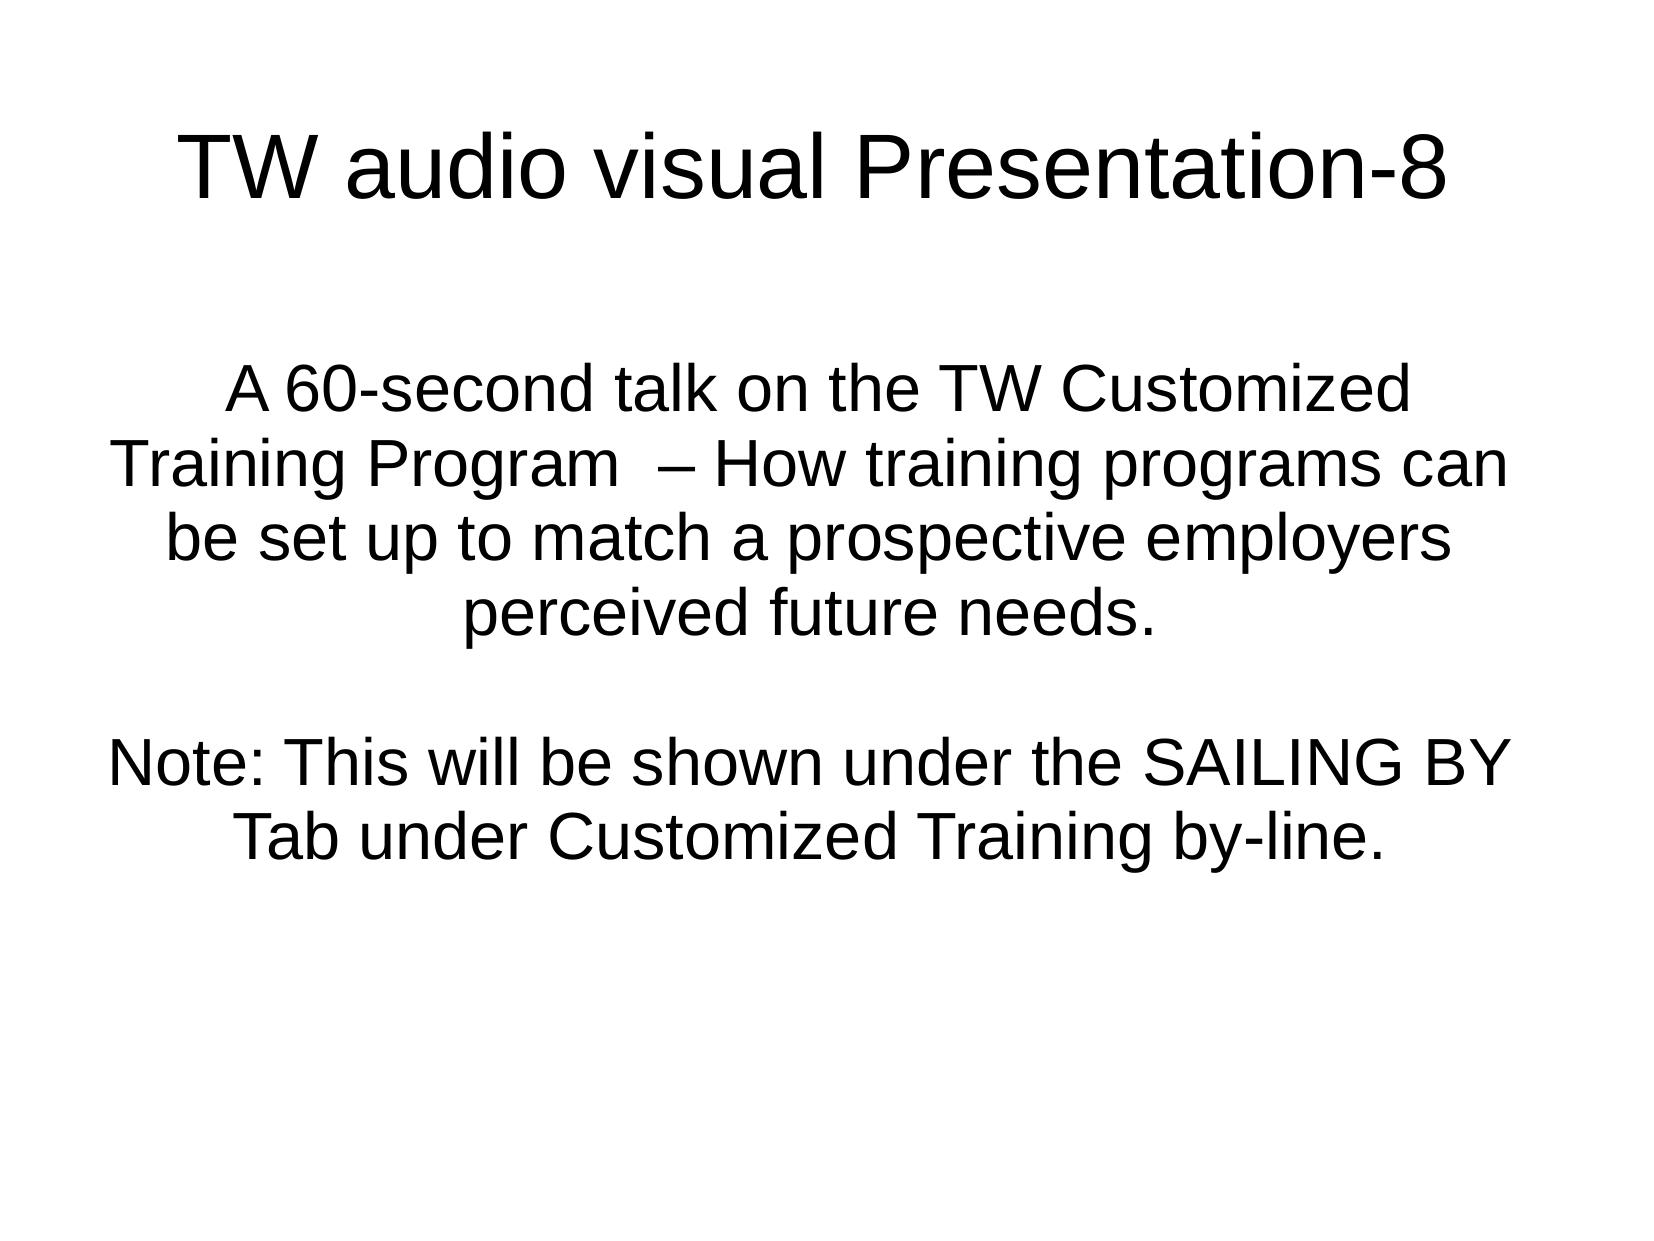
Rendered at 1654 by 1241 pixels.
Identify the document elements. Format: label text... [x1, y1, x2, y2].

subtitle A 60-second talk on the TW Customized Training Program – How training programs can be set up to match a prospective employers perceived future needs. Note: This will be shown under the SAILING BY Tab under Customized Training by-line. [82, 290, 1538, 1010]
title TW audio visual Presentation-8 [82, 62, 1571, 271]
